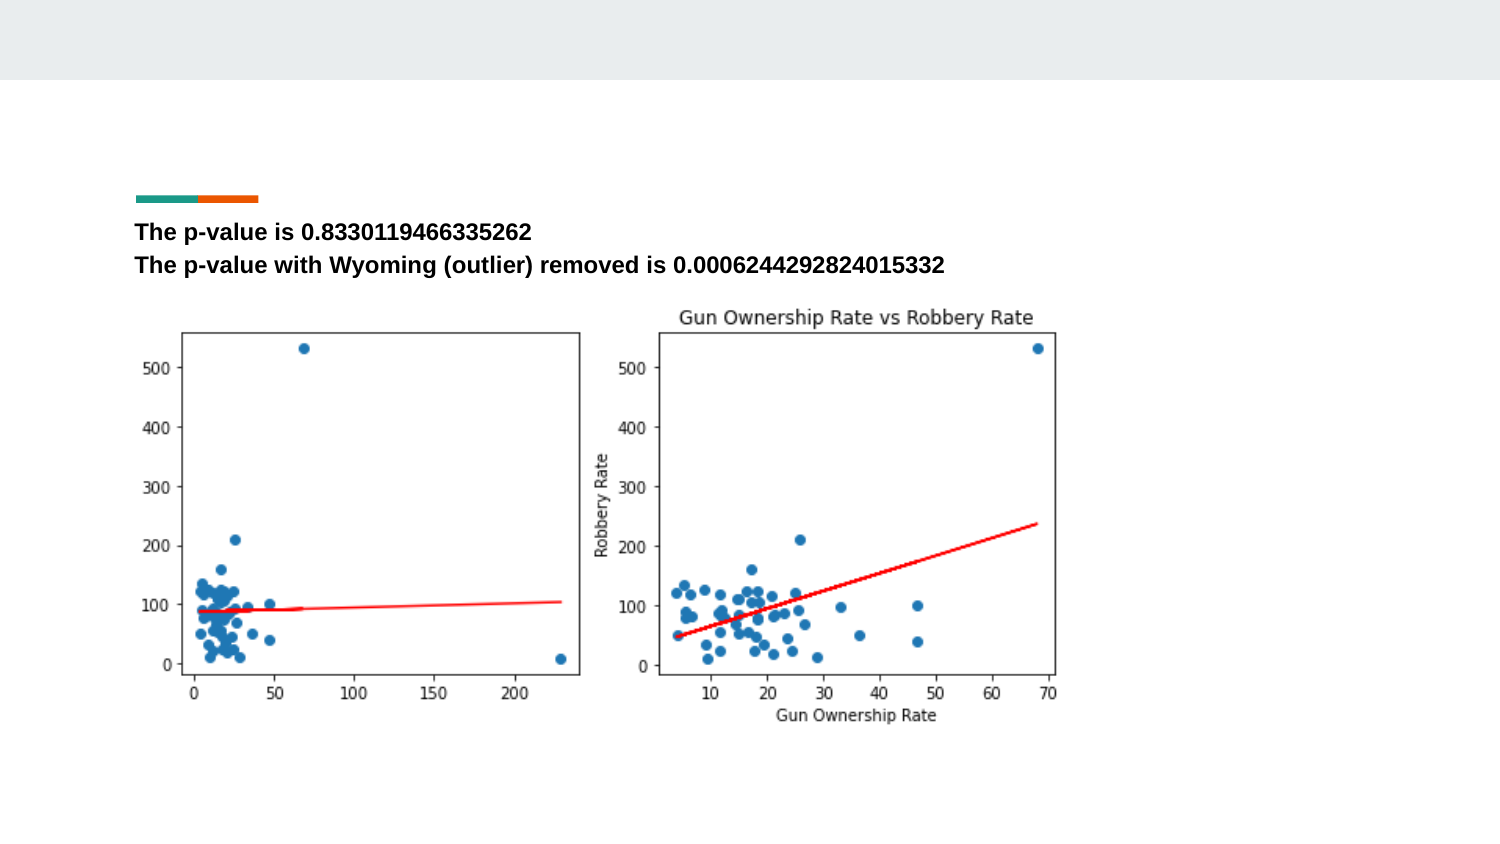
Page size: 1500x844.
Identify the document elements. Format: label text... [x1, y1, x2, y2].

picture [130, 298, 1069, 734]
list The p-value is 0.8330119466335262 The p-value with Wyoming (outlier) removed is 0.0006244292824015332 [119, 201, 1381, 573]
